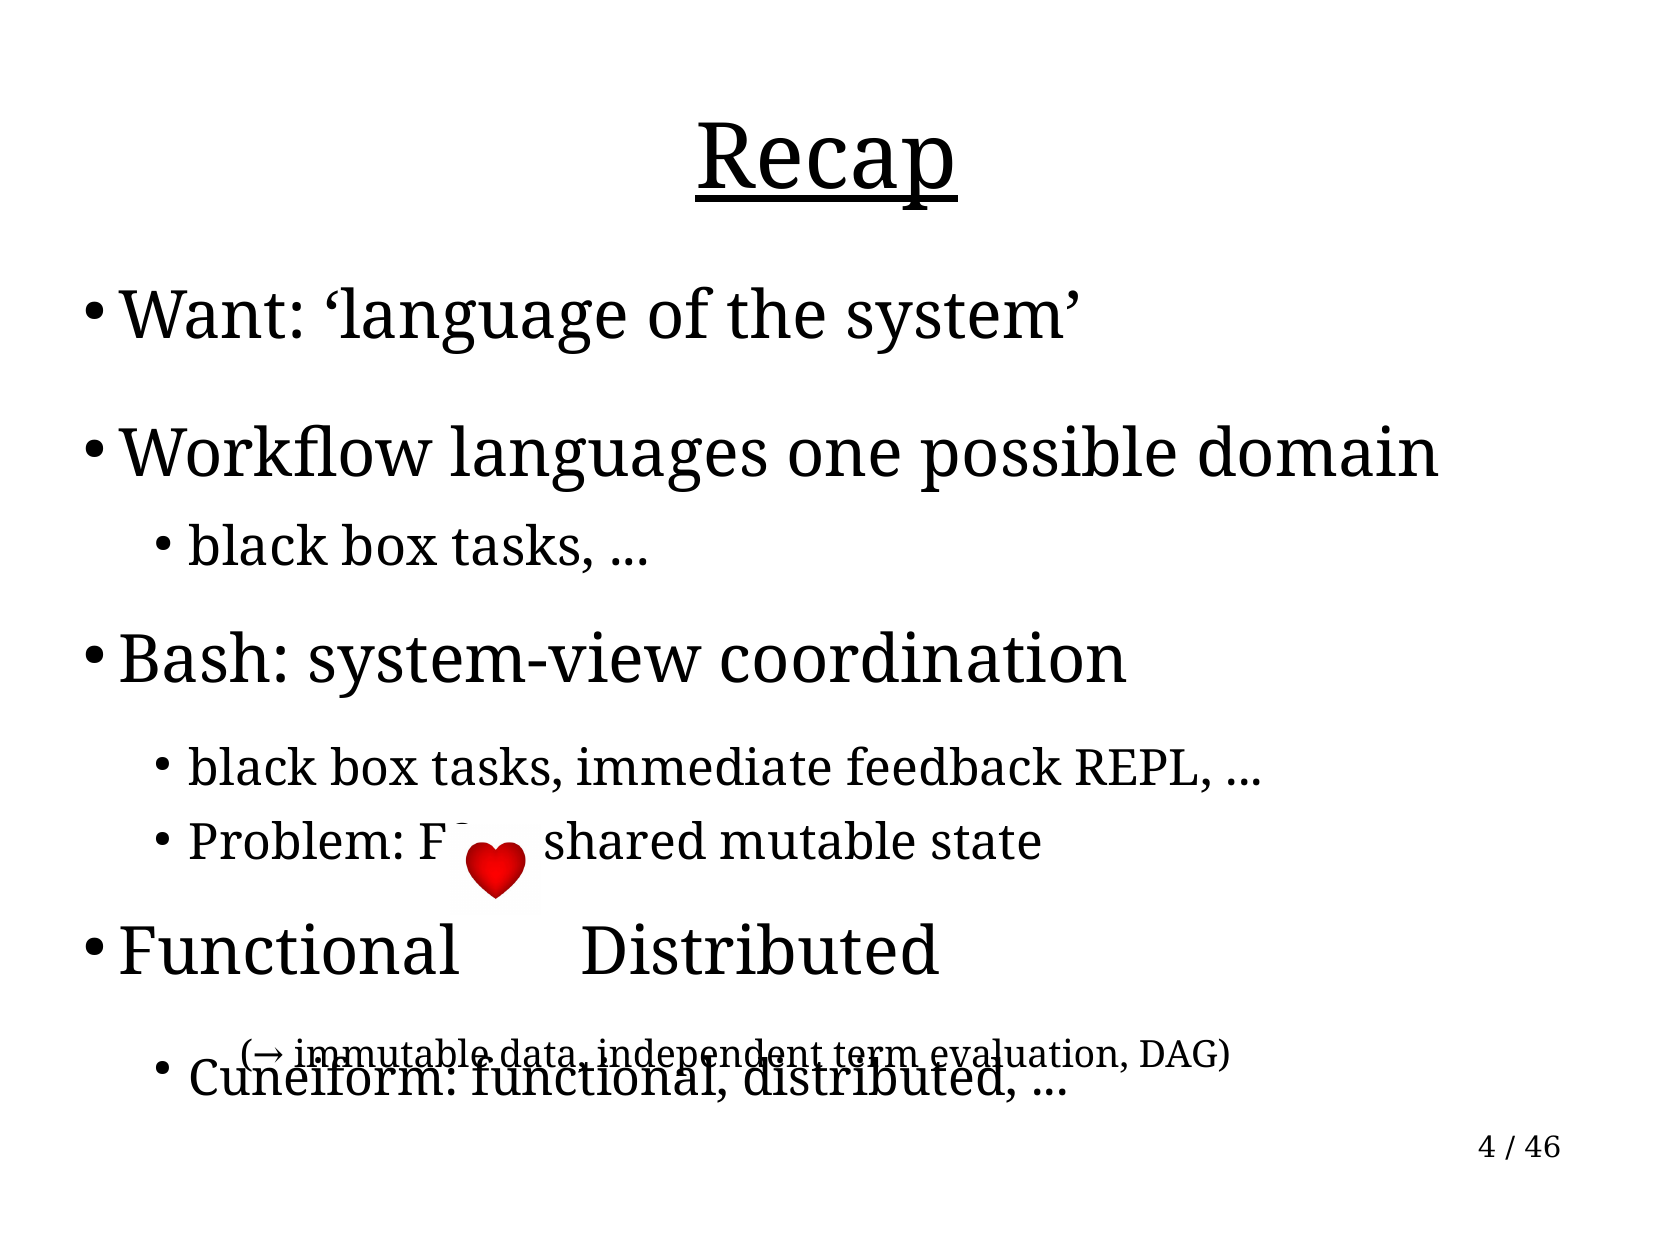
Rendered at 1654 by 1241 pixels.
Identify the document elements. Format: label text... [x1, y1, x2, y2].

subtitle Want: ‘language of the system’ Workflow languages one possible domain black box tasks, ... Bash: system-view coordination black box tasks, immediate feedback REPL, ... Problem: FS → shared mutable state Functional Distributed Cuneiform: functional, distributed, ... [82, 267, 1571, 1096]
text_box (→ immutable data, independent term evaluation, DAG) [225, 1020, 1185, 1078]
title Recap [82, 49, 1571, 257]
picture [450, 824, 541, 916]
